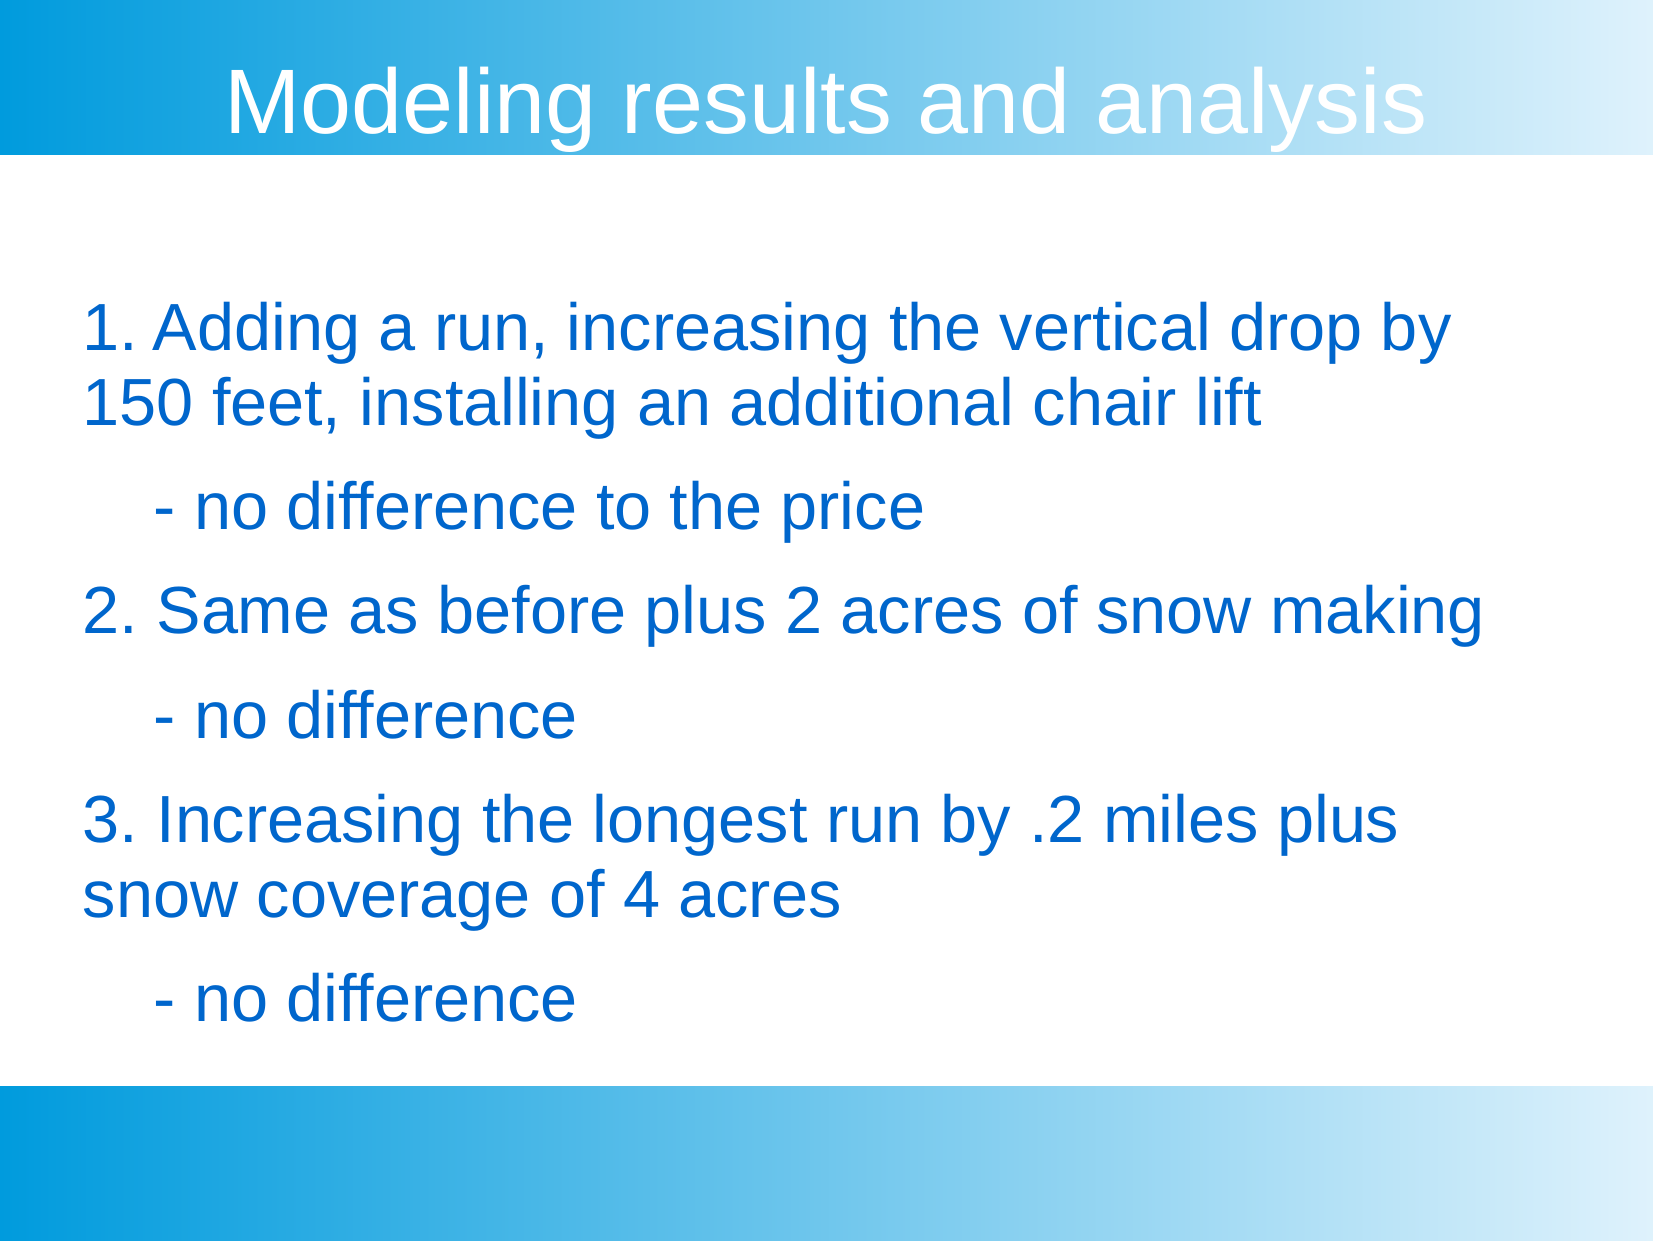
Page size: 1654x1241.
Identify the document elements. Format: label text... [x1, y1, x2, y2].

title Modeling results and analysis [82, 49, 1571, 155]
list 1. Adding a run, increasing the vertical drop by 150 feet, installing an additional chair lift - no difference to the price 2. Same as before plus 2 acres of snow making - no difference 3. Increasing the longest run by .2 miles plus snow coverage of 4 acres - no difference [82, 290, 1571, 1010]
